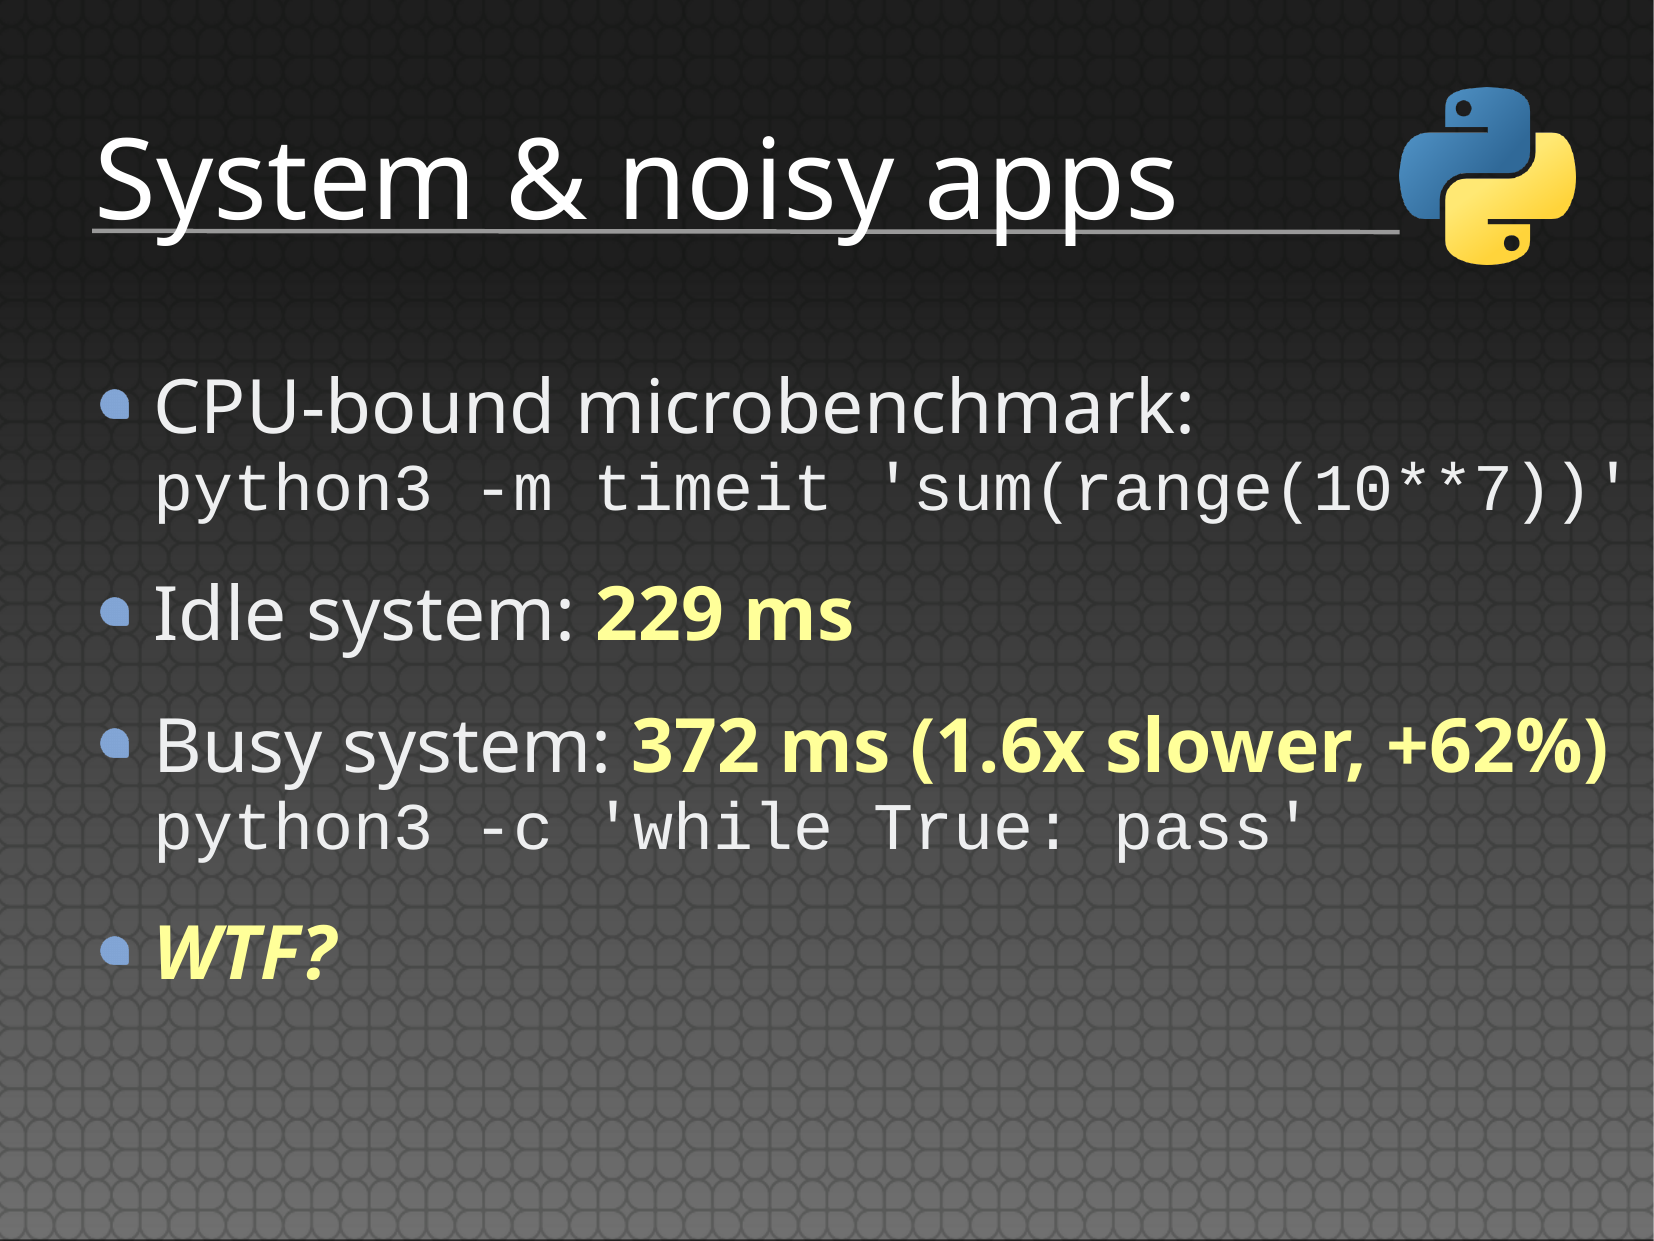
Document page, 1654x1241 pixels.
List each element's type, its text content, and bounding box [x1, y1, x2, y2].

list CPU-bound microbenchmark: python3 -m timeit 'sum(range(10**7))' Idle system: 229 ms Busy system: 372 ms (1.6x slower, +62%) python3 -c 'while True: pass' WTF? [82, 352, 1644, 1109]
picture [0, 0, 1654, 1241]
title System & noisy apps [94, 100, 1426, 251]
